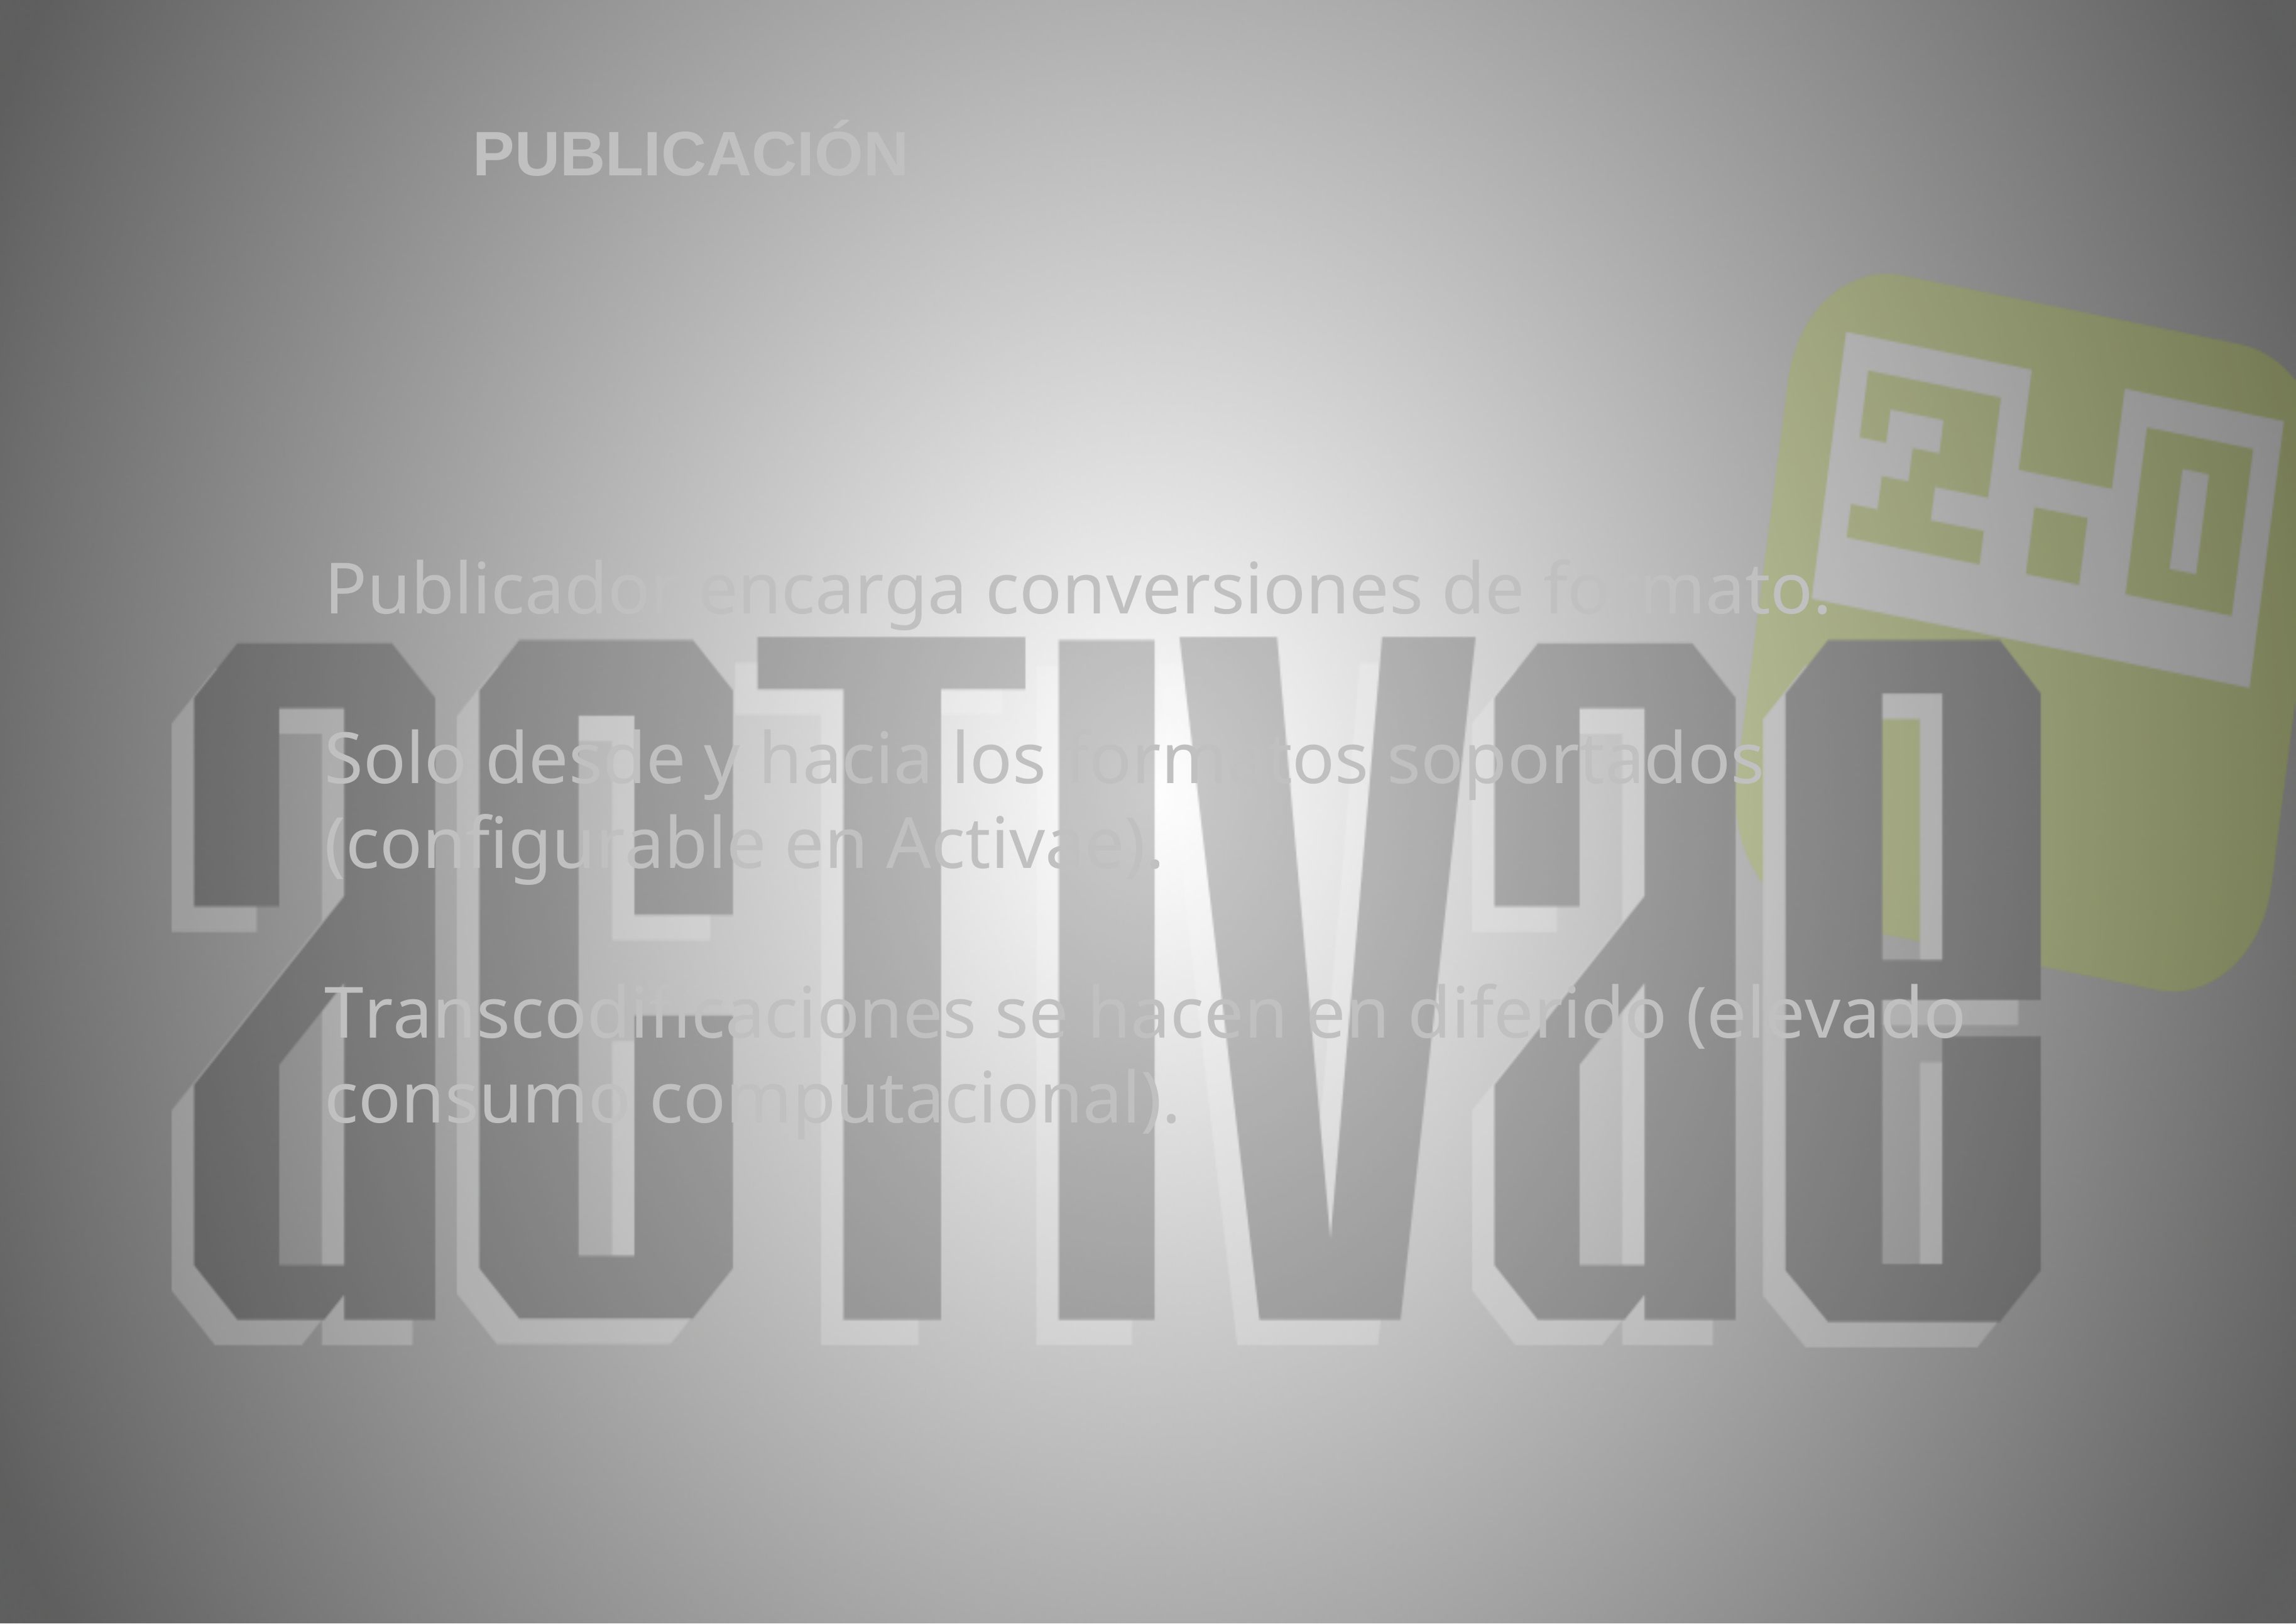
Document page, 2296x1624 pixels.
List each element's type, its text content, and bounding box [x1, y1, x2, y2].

picture [0, 0, 2296, 1623]
text_box PUBLICACIÓN [215, 112, 910, 189]
text_box Publicador encarga conversiones de formato. Solo desde y hacia los formatos soportados (configurable en Activae). Transcodificaciones se hacen en diferido (elevado consumo computacional). [315, 538, 2078, 1429]
